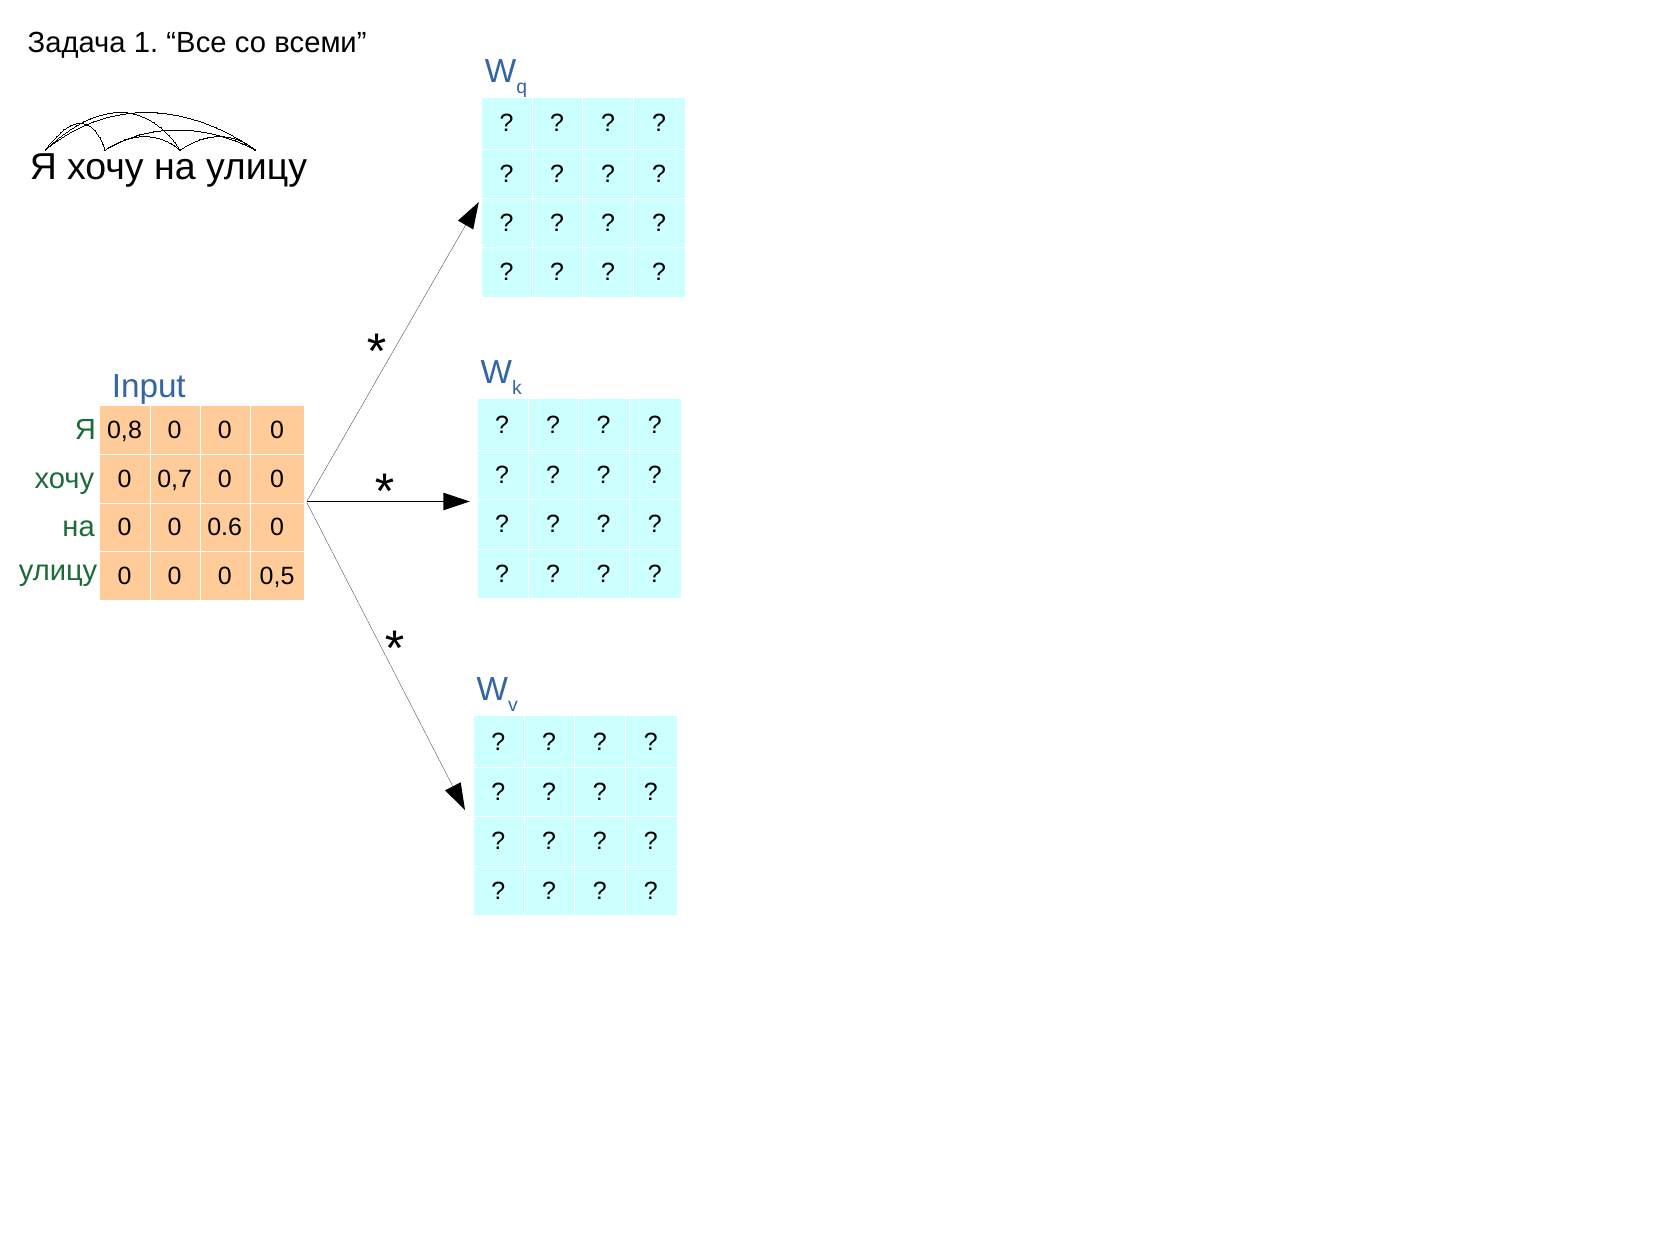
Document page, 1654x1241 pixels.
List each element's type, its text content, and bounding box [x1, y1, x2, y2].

text_box Wq [470, 45, 569, 106]
table_header ? [533, 98, 582, 149]
table_cell ? [478, 500, 528, 549]
text_box хочу [19, 454, 99, 503]
table_cell 0 [201, 552, 250, 600]
text_box Wk [465, 346, 565, 407]
table_cell ? [482, 150, 532, 198]
table_header ? [583, 98, 633, 149]
table_cell ? [482, 199, 532, 247]
table_cell 0,5 [251, 552, 304, 600]
table_cell ? [474, 768, 524, 816]
text_box * [352, 316, 397, 387]
table_cell ? [525, 867, 574, 915]
table_cell ? [579, 550, 629, 598]
table_header 0 [251, 406, 304, 454]
table_cell ? [583, 150, 633, 198]
table_header ? [474, 716, 524, 767]
table_cell ? [575, 768, 625, 816]
text_box Я хочу на улицу [15, 138, 323, 196]
table_cell ? [583, 199, 633, 247]
table_cell 0 [251, 504, 304, 551]
table_cell ? [634, 248, 685, 297]
table_cell 0 [100, 504, 150, 551]
table_cell 0,7 [151, 455, 200, 503]
table_cell ? [626, 817, 677, 866]
table_cell 0 [100, 455, 150, 503]
table_header ? [626, 716, 677, 767]
table_header 0 [201, 406, 250, 454]
table_cell ? [533, 199, 582, 247]
table_header ? [634, 98, 685, 149]
table_cell ? [529, 550, 578, 598]
table_cell ? [478, 550, 528, 598]
table_header ? [579, 399, 629, 450]
table_cell ? [525, 768, 574, 816]
table_cell ? [583, 248, 633, 297]
text_box * [369, 613, 415, 684]
text_box улицу [3, 546, 99, 595]
table_cell 0.6 [201, 504, 250, 551]
table_cell ? [630, 550, 681, 598]
table_cell ? [482, 248, 532, 297]
table_cell ? [533, 248, 582, 297]
text_box на [47, 502, 99, 546]
table_cell ? [630, 451, 681, 499]
table_cell ? [575, 817, 625, 866]
text_box Input [97, 360, 211, 412]
table_cell 0 [251, 455, 304, 503]
table_cell ? [579, 500, 629, 549]
table_cell ? [626, 768, 677, 816]
table_cell ? [474, 867, 524, 915]
table_cell ? [478, 451, 528, 499]
table_header 0 [151, 406, 200, 454]
table_cell ? [634, 150, 685, 198]
table_header 0,8 [100, 406, 150, 454]
table_cell ? [579, 451, 629, 499]
table_header ? [525, 716, 574, 767]
table_cell ? [533, 150, 582, 198]
table_header ? [482, 98, 532, 149]
table_cell ? [525, 817, 574, 866]
table_cell 0 [201, 455, 250, 503]
table_header ? [630, 399, 681, 450]
table_cell ? [529, 451, 578, 499]
table_cell 0 [151, 552, 200, 600]
table_cell ? [529, 500, 578, 549]
table_header ? [478, 399, 528, 450]
text_box Задача 1. “Все со всеми” [12, 18, 451, 66]
text_box Я [60, 405, 99, 454]
table_cell ? [575, 867, 625, 915]
text_box Wv [461, 663, 561, 724]
table_cell ? [634, 199, 685, 247]
table_header ? [575, 716, 625, 767]
table_cell ? [630, 500, 681, 549]
table_header ? [529, 399, 578, 450]
text_box * [360, 456, 405, 541]
table_cell 0 [100, 552, 150, 600]
table_cell ? [626, 867, 677, 915]
table_cell 0 [151, 504, 200, 551]
table_cell ? [474, 817, 524, 866]
